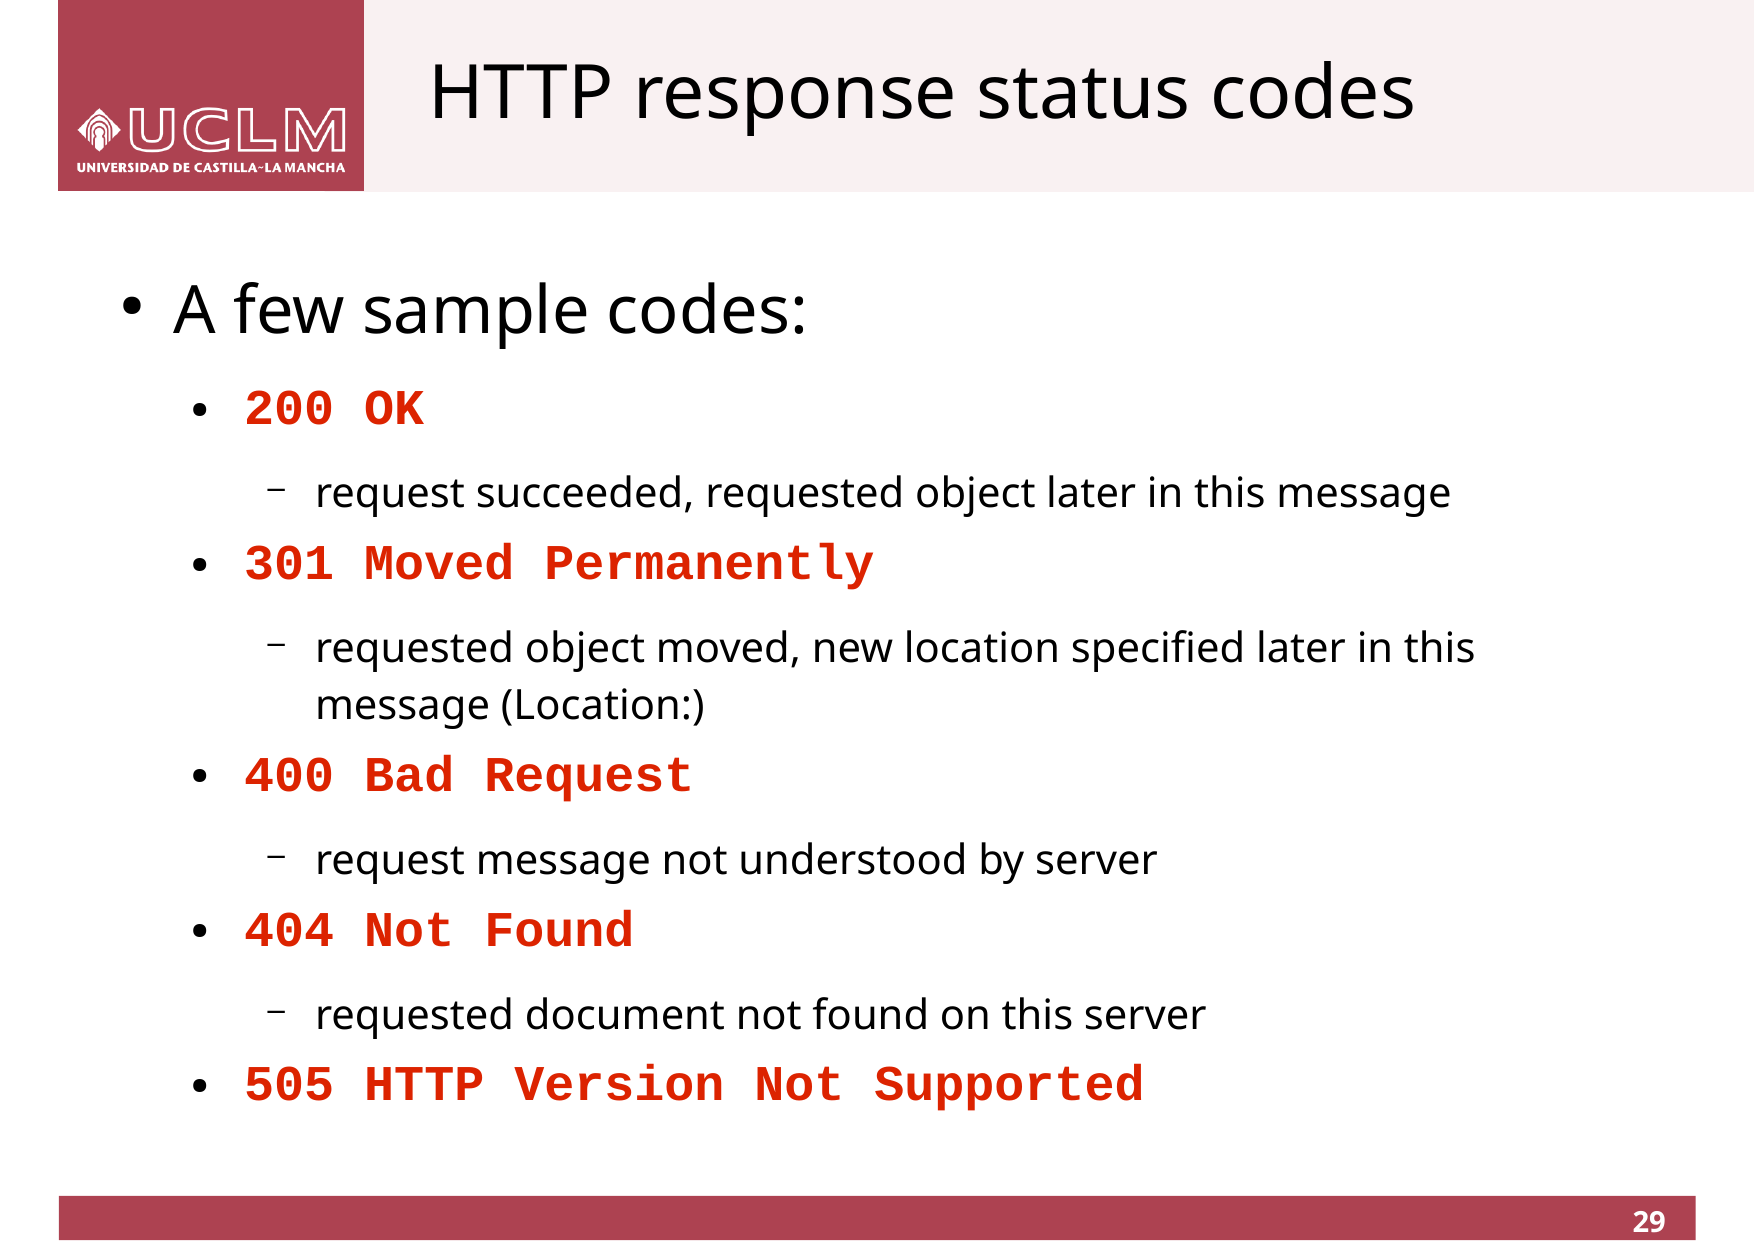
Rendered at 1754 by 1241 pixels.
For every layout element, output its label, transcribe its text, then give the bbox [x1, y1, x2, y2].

picture [58, 0, 364, 191]
title HTTP response status codes [413, 0, 1667, 198]
list A few sample codes: 200 OK request succeeded, requested object later in this message 301 Moved Permanently requested object moved, new location specified later in this message (Location:) 400 Bad Request request message not understood by server 404 Not Found requested document not found on this server 505 HTTP Version Not Supported [87, 254, 1667, 1123]
